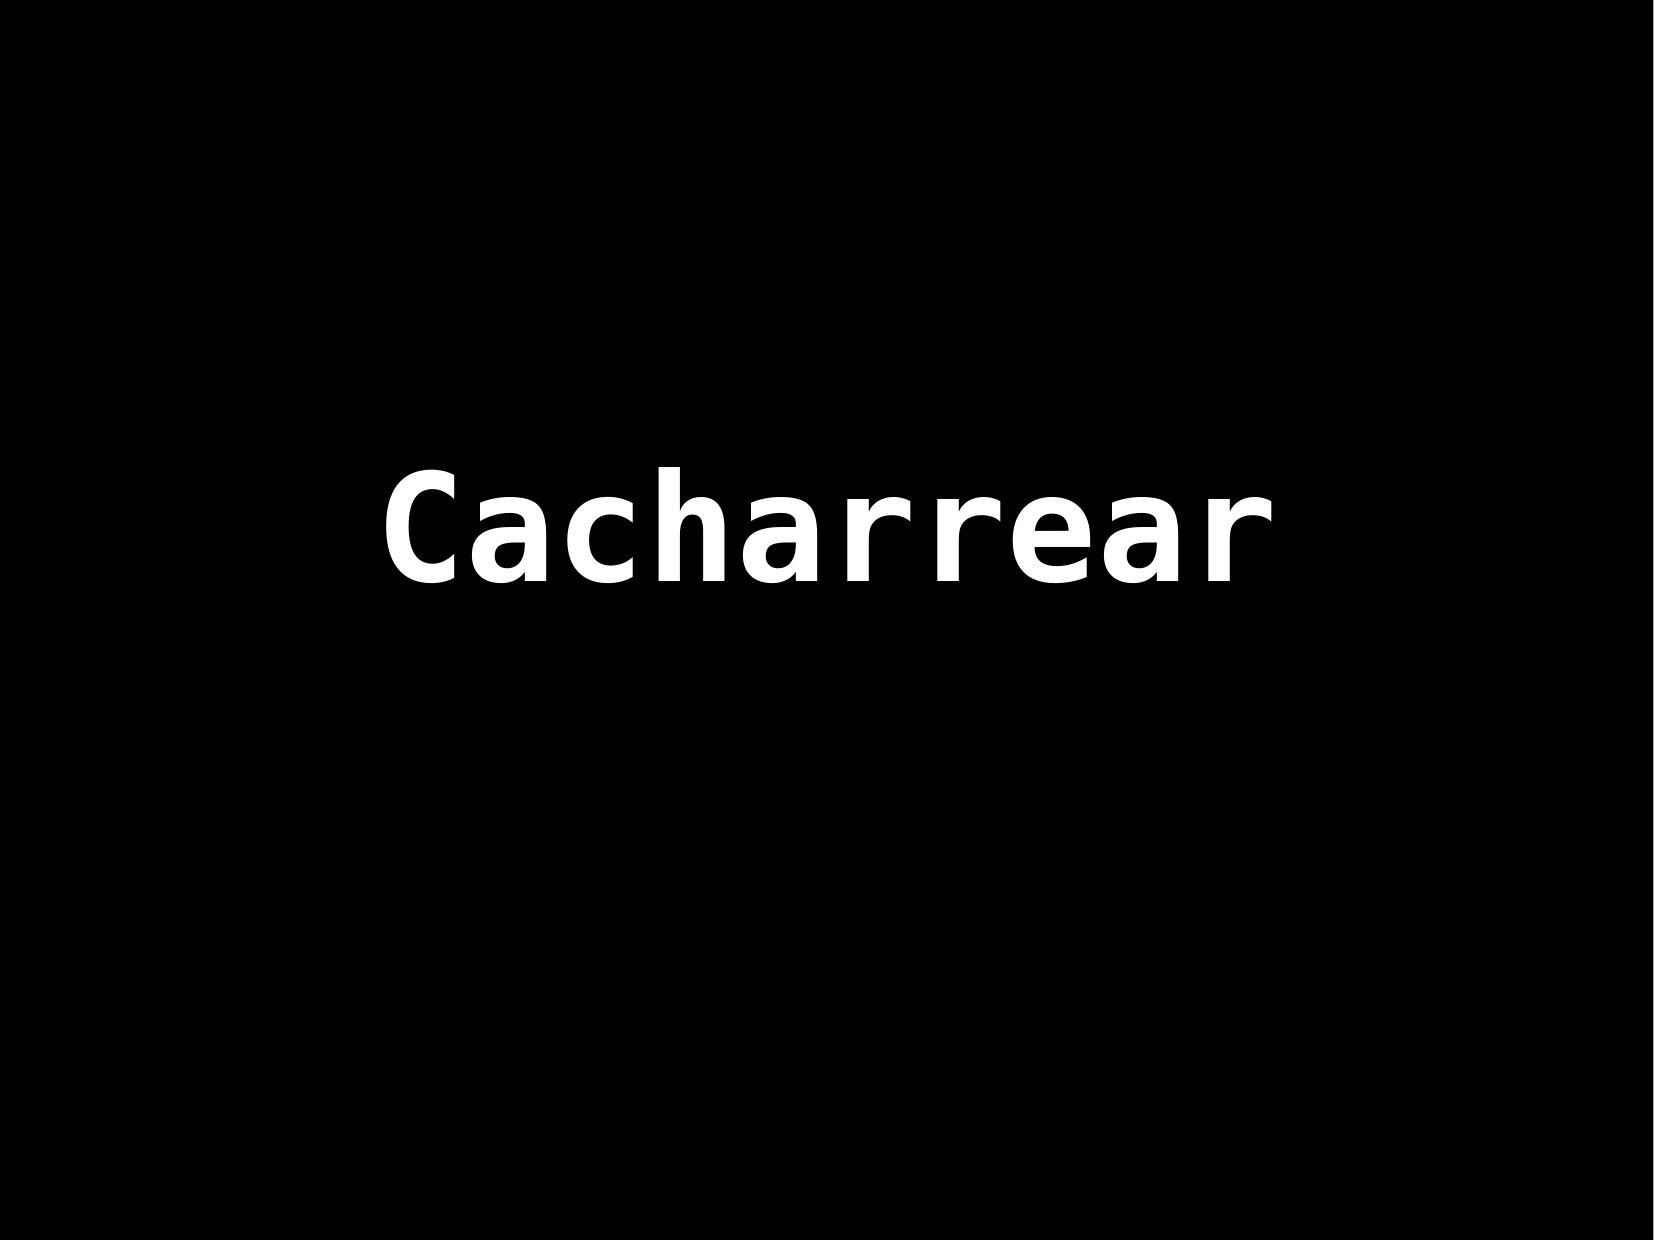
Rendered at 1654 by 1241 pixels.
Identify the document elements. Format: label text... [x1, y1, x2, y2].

subtitle Cacharrear [82, 49, 1571, 1010]
